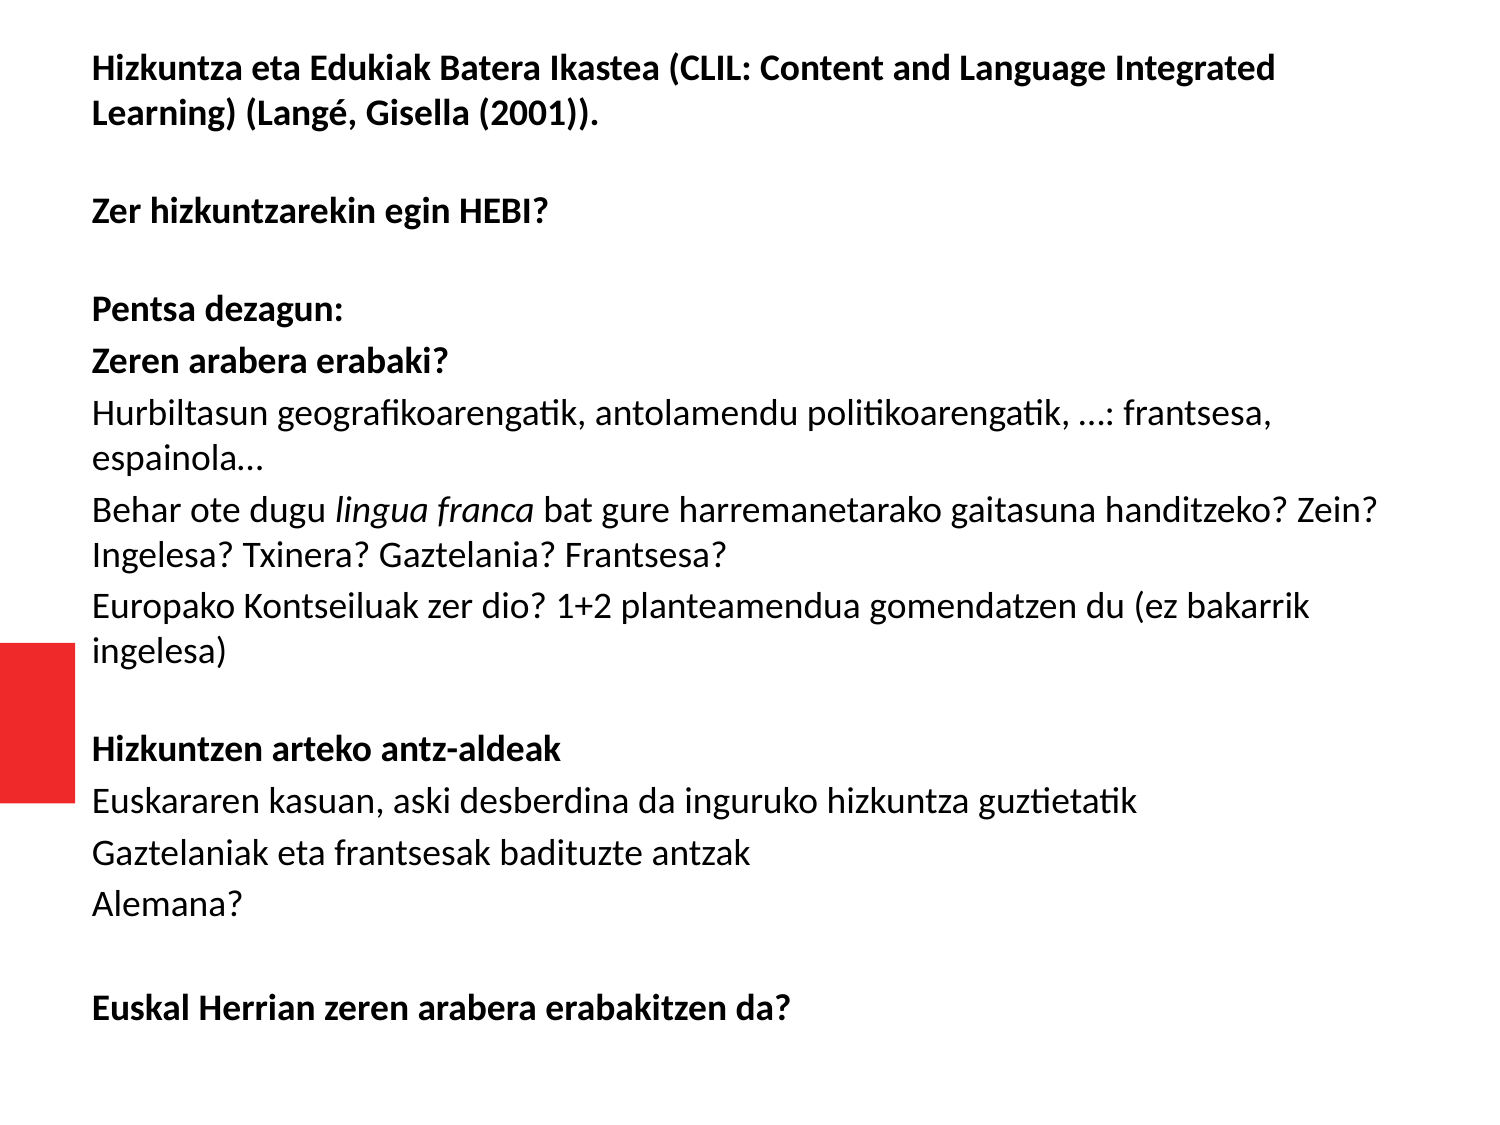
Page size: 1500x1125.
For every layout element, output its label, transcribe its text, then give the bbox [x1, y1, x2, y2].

list Hizkuntza eta Edukiak Batera Ikastea (CLIL: Content and Language Integrated Learning) (Langé, Gisella (2001)). Zer hizkuntzarekin egin HEBI? Pentsa dezagun: Zeren arabera erabaki? Hurbiltasun geografikoarengatik, antolamendu politikoarengatik, …: frantsesa, espainola… Behar ote dugu lingua franca bat gure harremanetarako gaitasuna handitzeko? Zein? Ingelesa? Txinera? Gaztelania? Frantsesa? Europako Kontseiluak zer dio? 1+2 planteamendua gomendatzen du (ez bakarrik ingelesa) Hizkuntzen arteko antz-aldeak Euskararen kasuan, aski desberdina da inguruko hizkuntza guztietatik Gaztelaniak eta frantsesak badituzte antzak Alemana? Euskal Herrian zeren arabera erabakitzen da? [76, 35, 1436, 1071]
